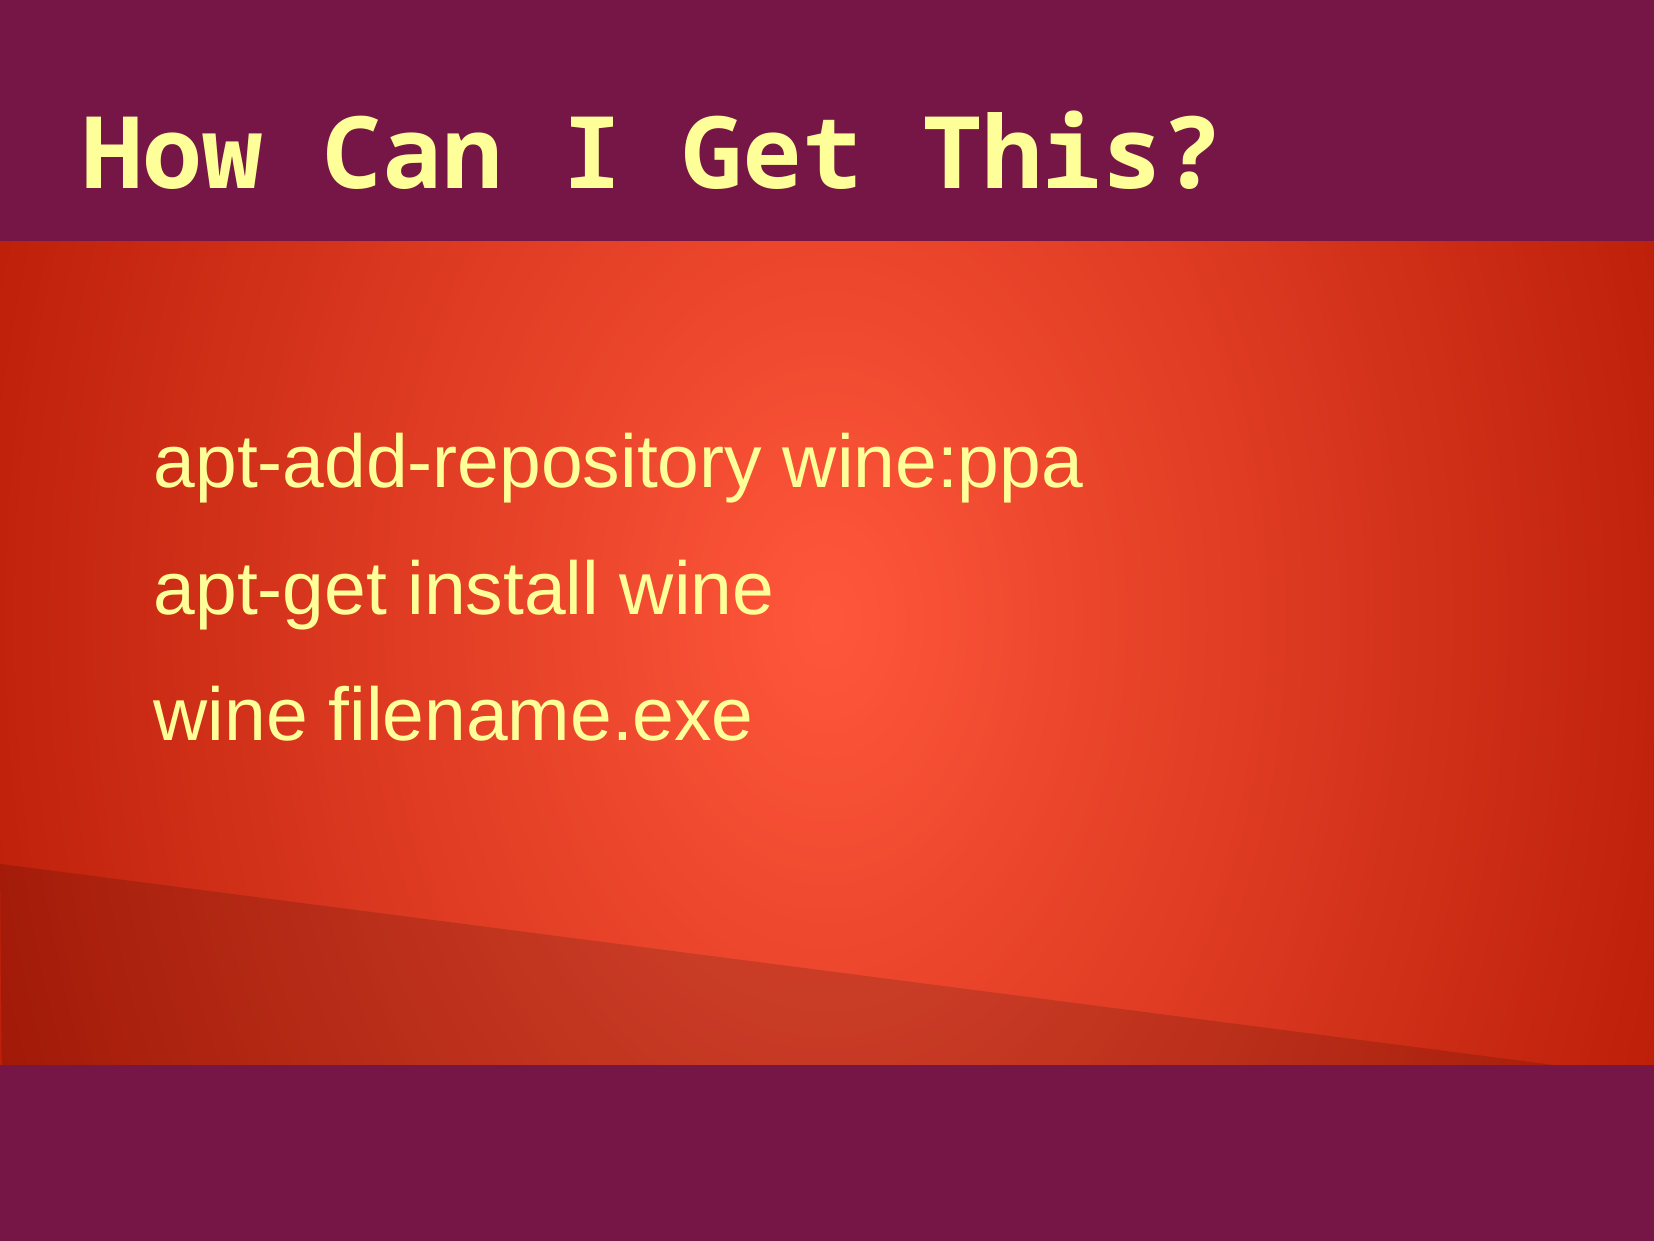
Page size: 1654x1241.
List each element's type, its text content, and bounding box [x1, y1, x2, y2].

list apt-add-repository wine:ppa apt-get install wine wine filename.exe [82, 420, 1571, 811]
title How Can I Get This? [82, 47, 1571, 252]
